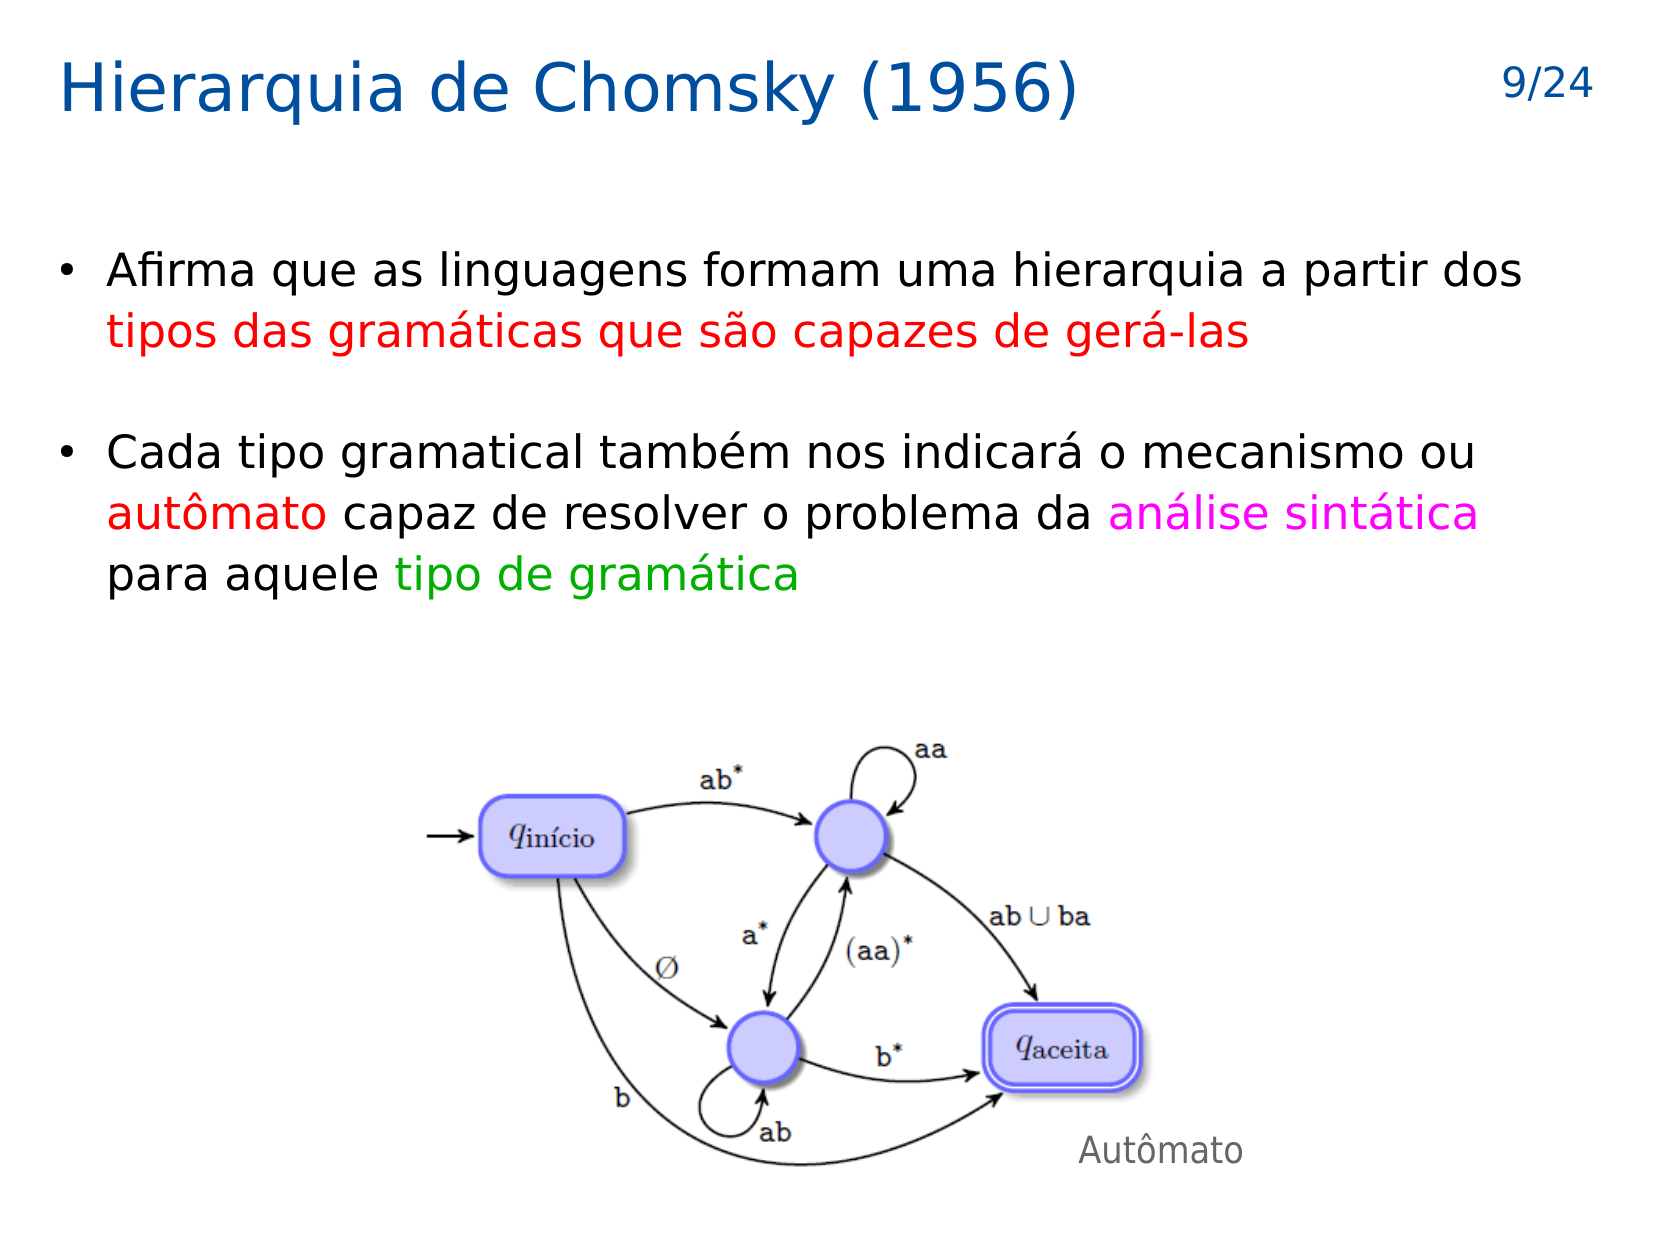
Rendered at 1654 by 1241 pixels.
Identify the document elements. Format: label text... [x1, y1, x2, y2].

title Hierarquia de Chomsky (1956) [59, 29, 1625, 148]
picture [410, 719, 1164, 1195]
text_box Autômato [1063, 1121, 1260, 1180]
list Afirma que as linguagens formam uma hierarquia a partir dos tipos das gramáticas que são capazes de gerá-las Cada tipo gramatical também nos indicará o mecanismo ou autômato capaz de resolver o problema da análise sintática para aquele tipo de gramática [59, 236, 1595, 1211]
